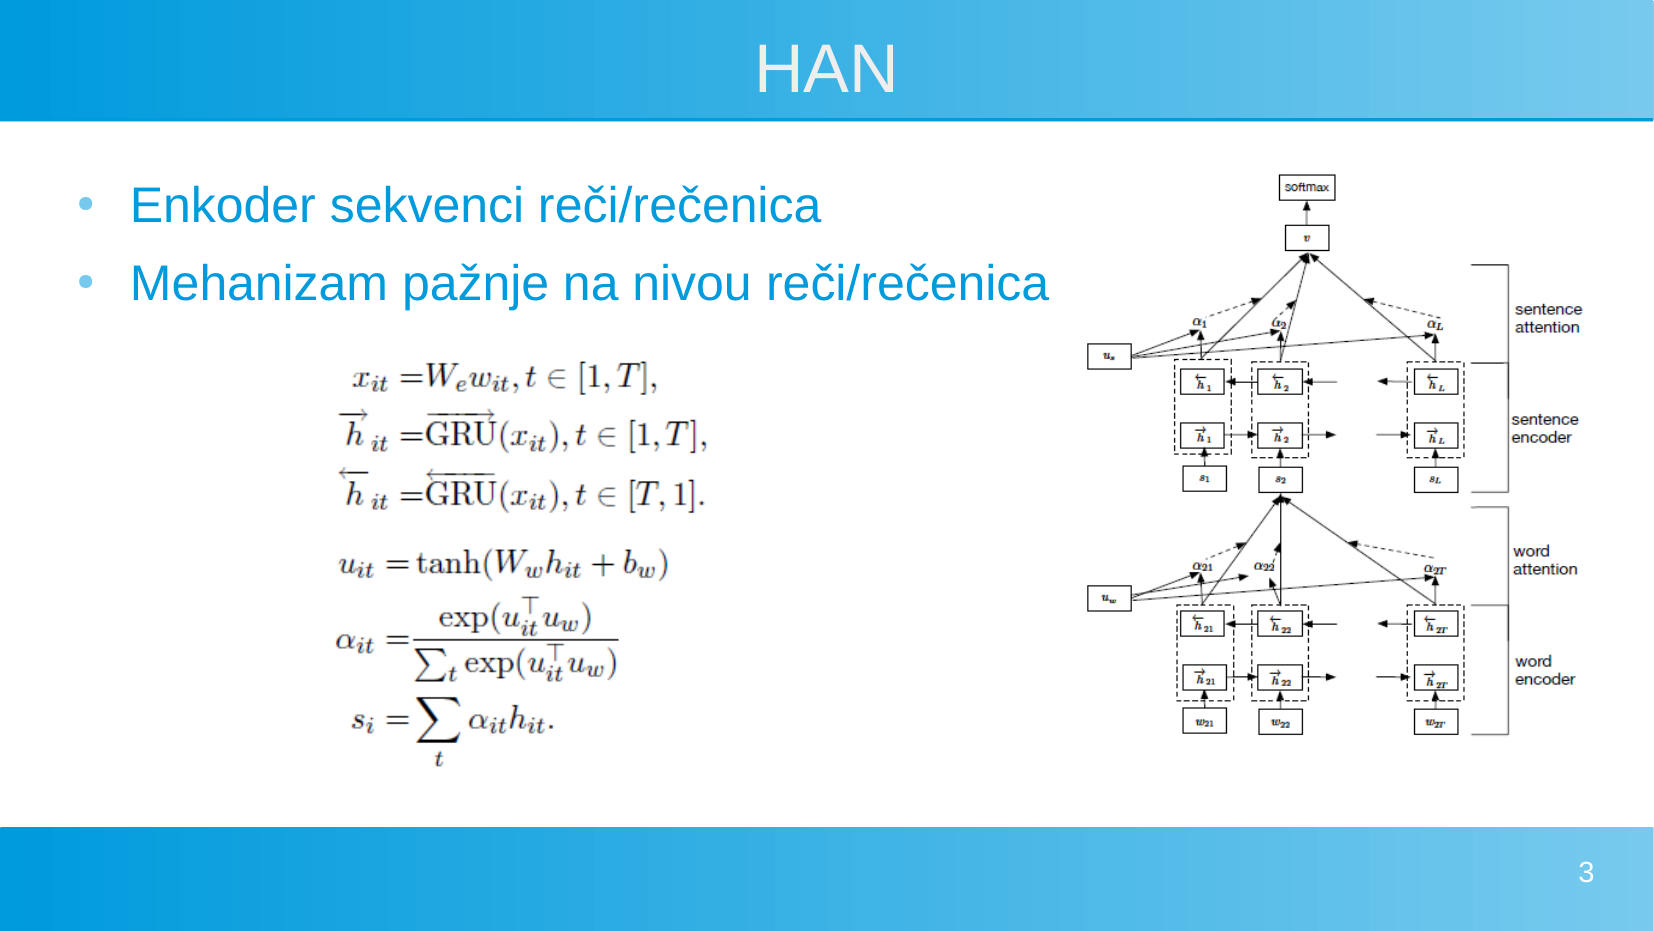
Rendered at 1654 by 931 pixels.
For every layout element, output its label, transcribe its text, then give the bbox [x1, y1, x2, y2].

list Enkoder sekvenci reči/rečenica Mehanizam pažnje na nivou reči/rečenica [59, 177, 1595, 768]
title HAN [59, 29, 1595, 108]
picture [1062, 147, 1625, 759]
picture [295, 343, 775, 787]
